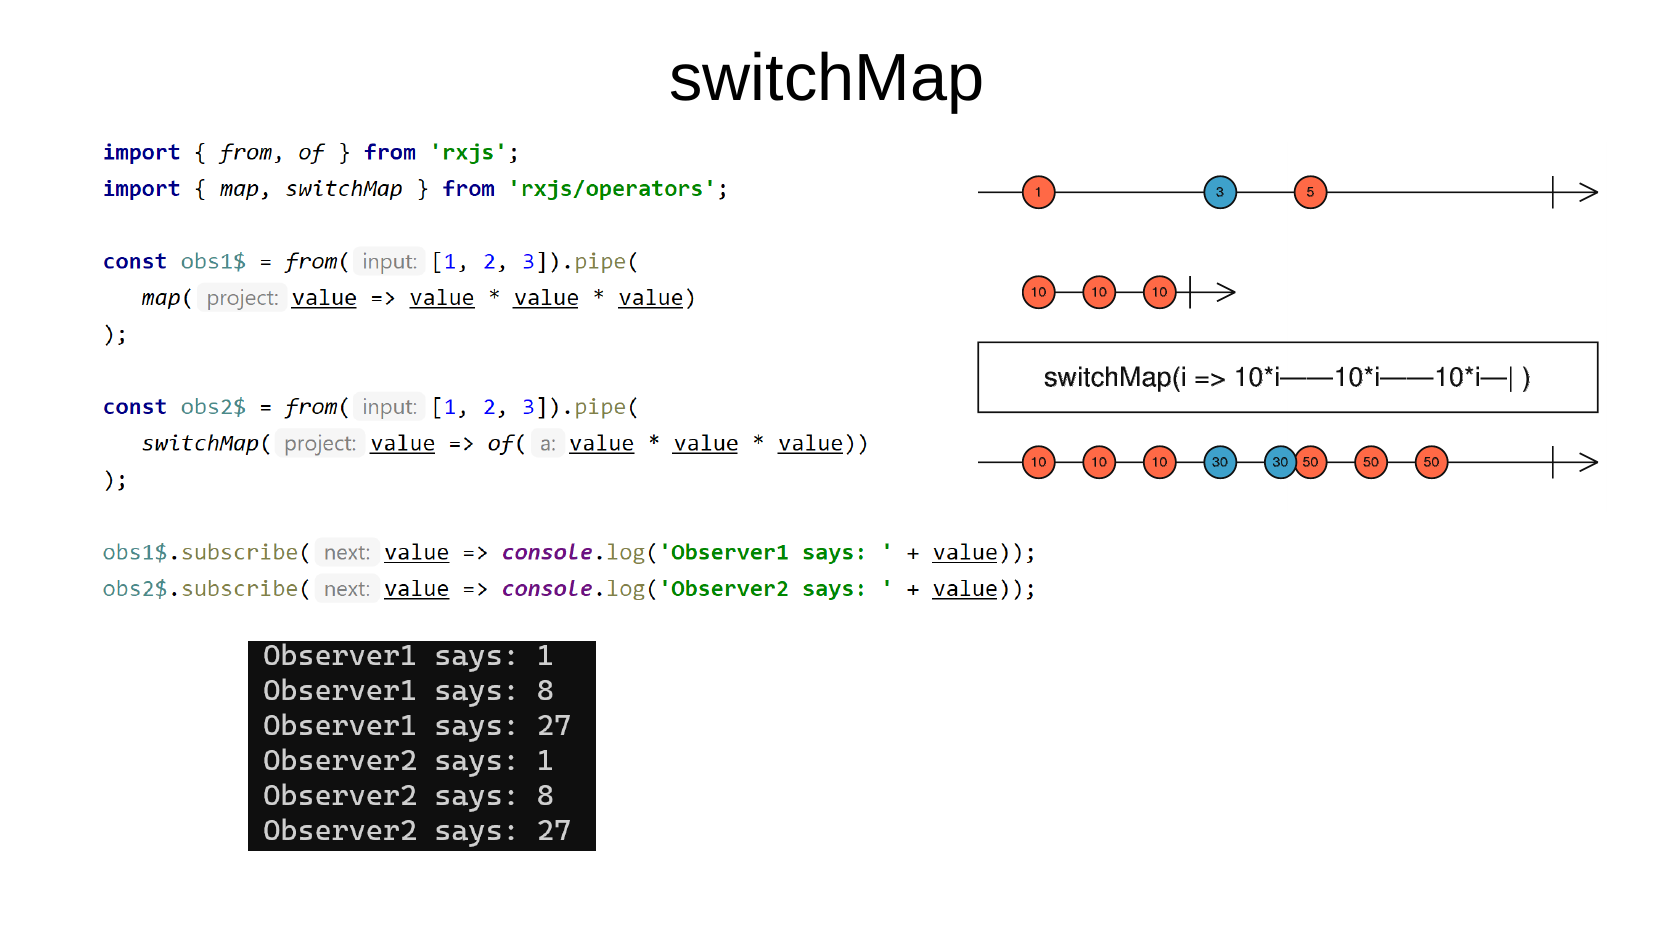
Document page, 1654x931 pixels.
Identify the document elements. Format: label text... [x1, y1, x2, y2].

title switchMap [82, 37, 1571, 119]
picture [248, 641, 596, 851]
picture [76, 130, 1607, 621]
